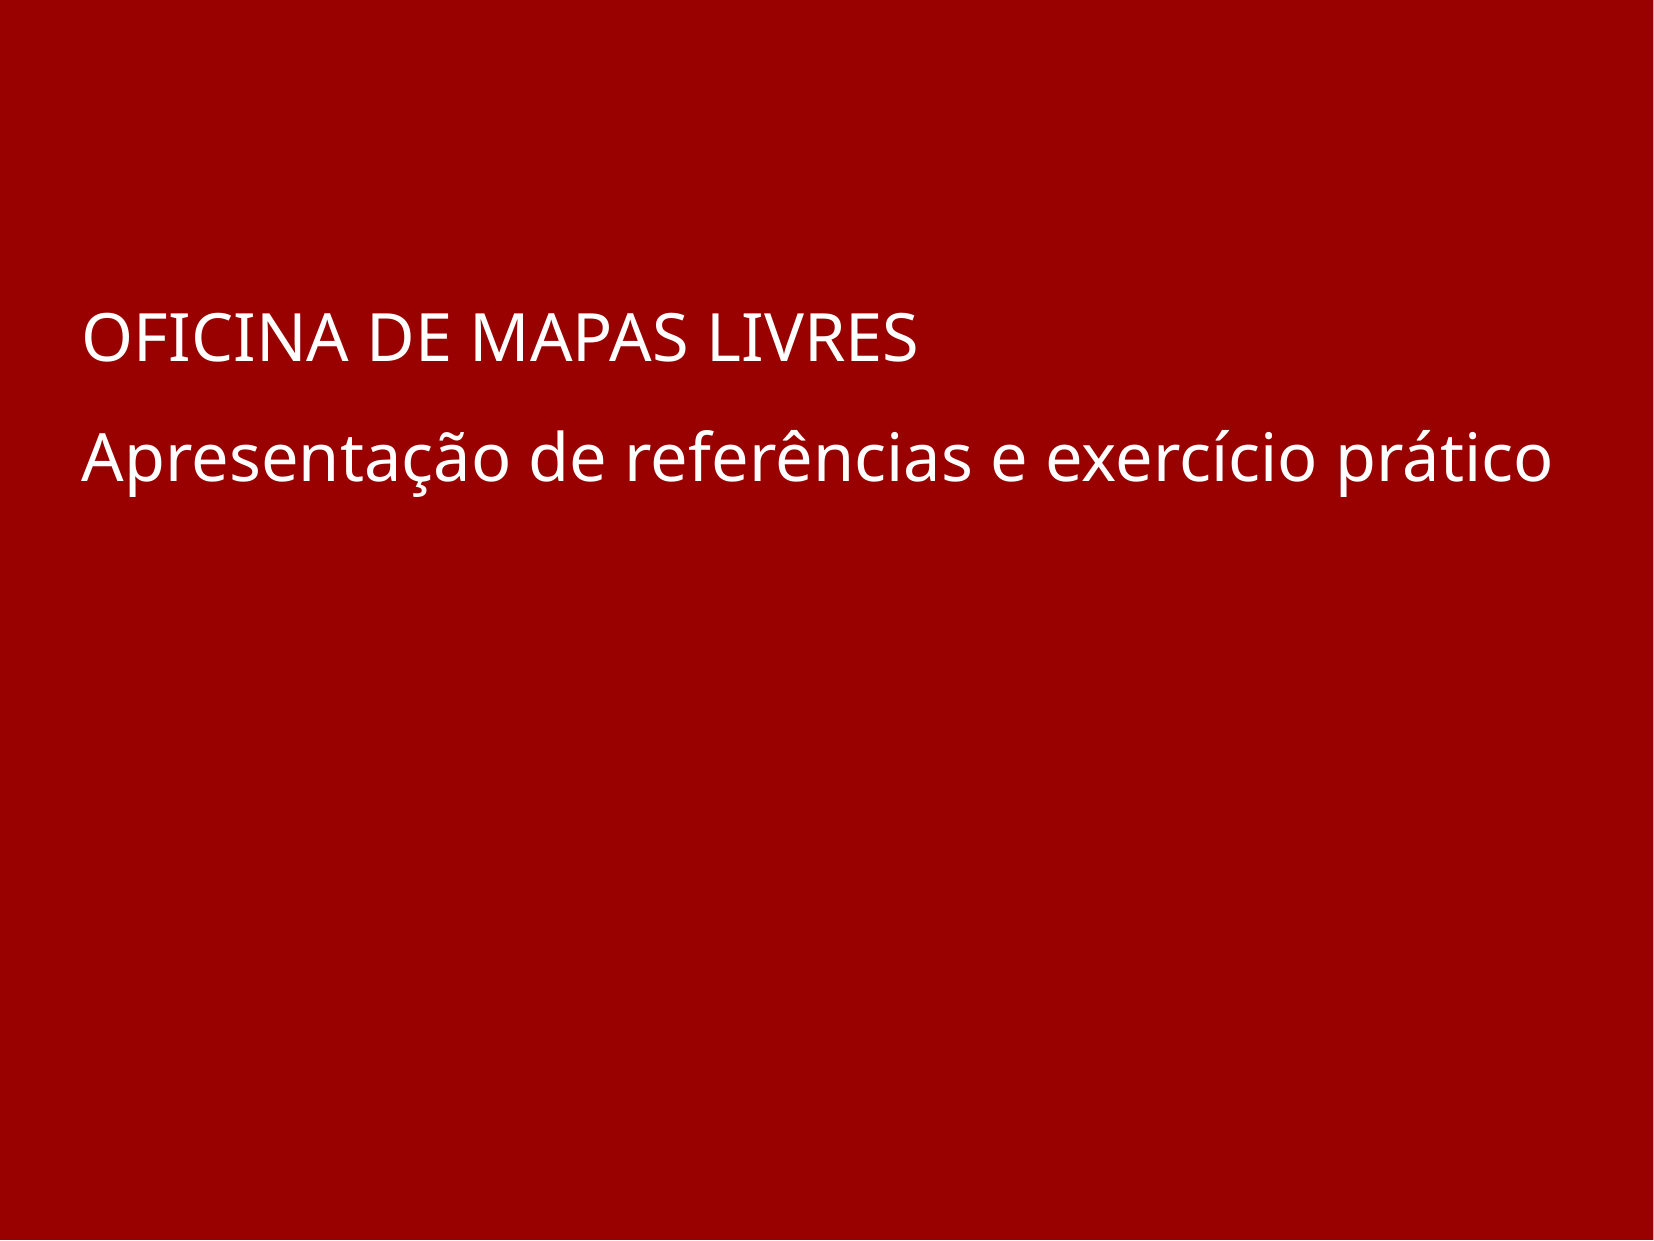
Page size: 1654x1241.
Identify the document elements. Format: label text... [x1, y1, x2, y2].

list OFICINA DE MAPAS LIVRES Apresentação de referências e exercício prático [81, 290, 1570, 1010]
